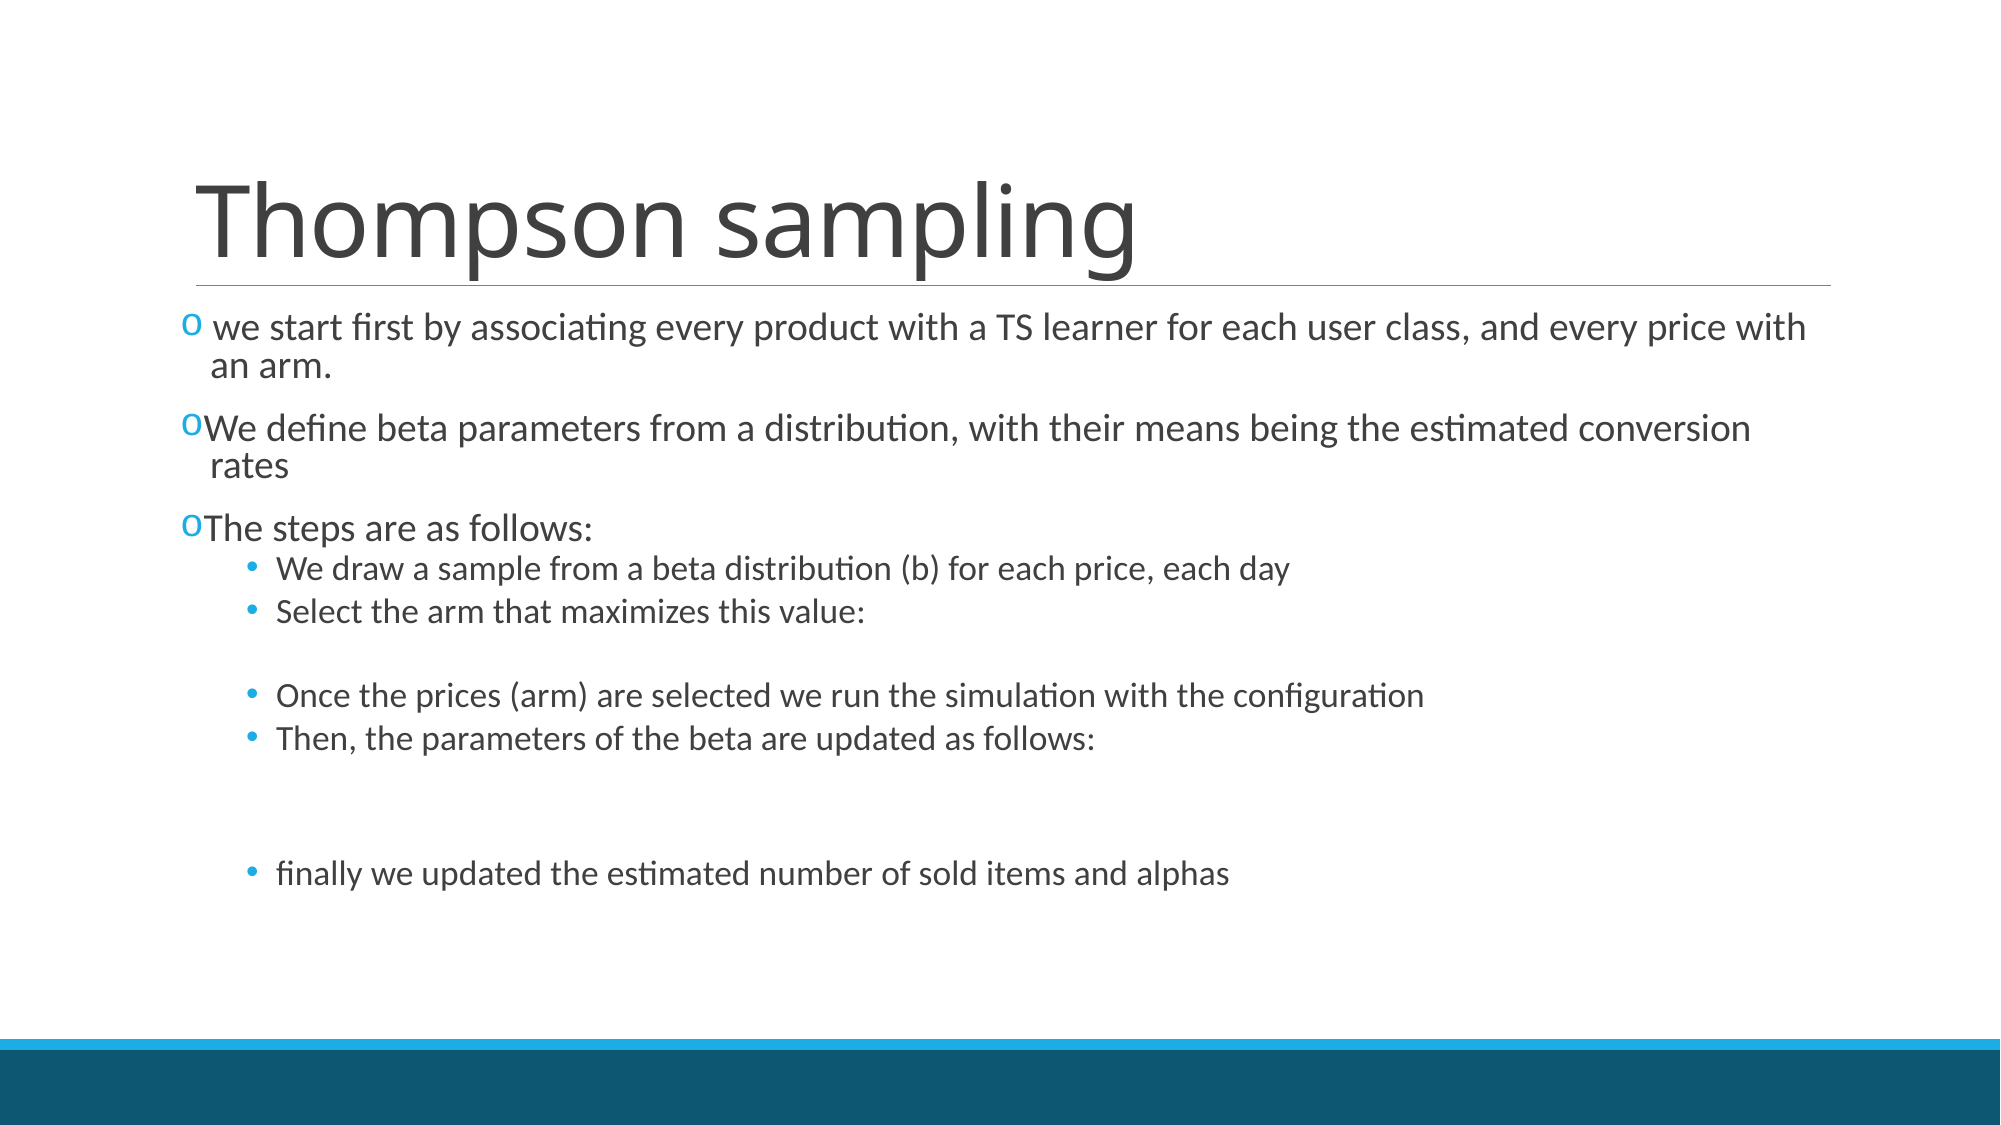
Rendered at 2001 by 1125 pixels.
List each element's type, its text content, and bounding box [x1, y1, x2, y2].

list we start first by associating every product with a TS learner for each user class, and every price with an arm. We define beta parameters from a distribution, with their means being the estimated conversion rates The steps are as follows: We draw a sample from a beta distribution (b) for each price, each day Select the arm that maximizes this value: Once the prices (arm) are selected we run the simulation with the configuration Then, the parameters of the beta are updated as follows: finally we updated the estimated number of sold items and alphas [180, 302, 1831, 963]
title Thompson sampling [180, 47, 1831, 286]
